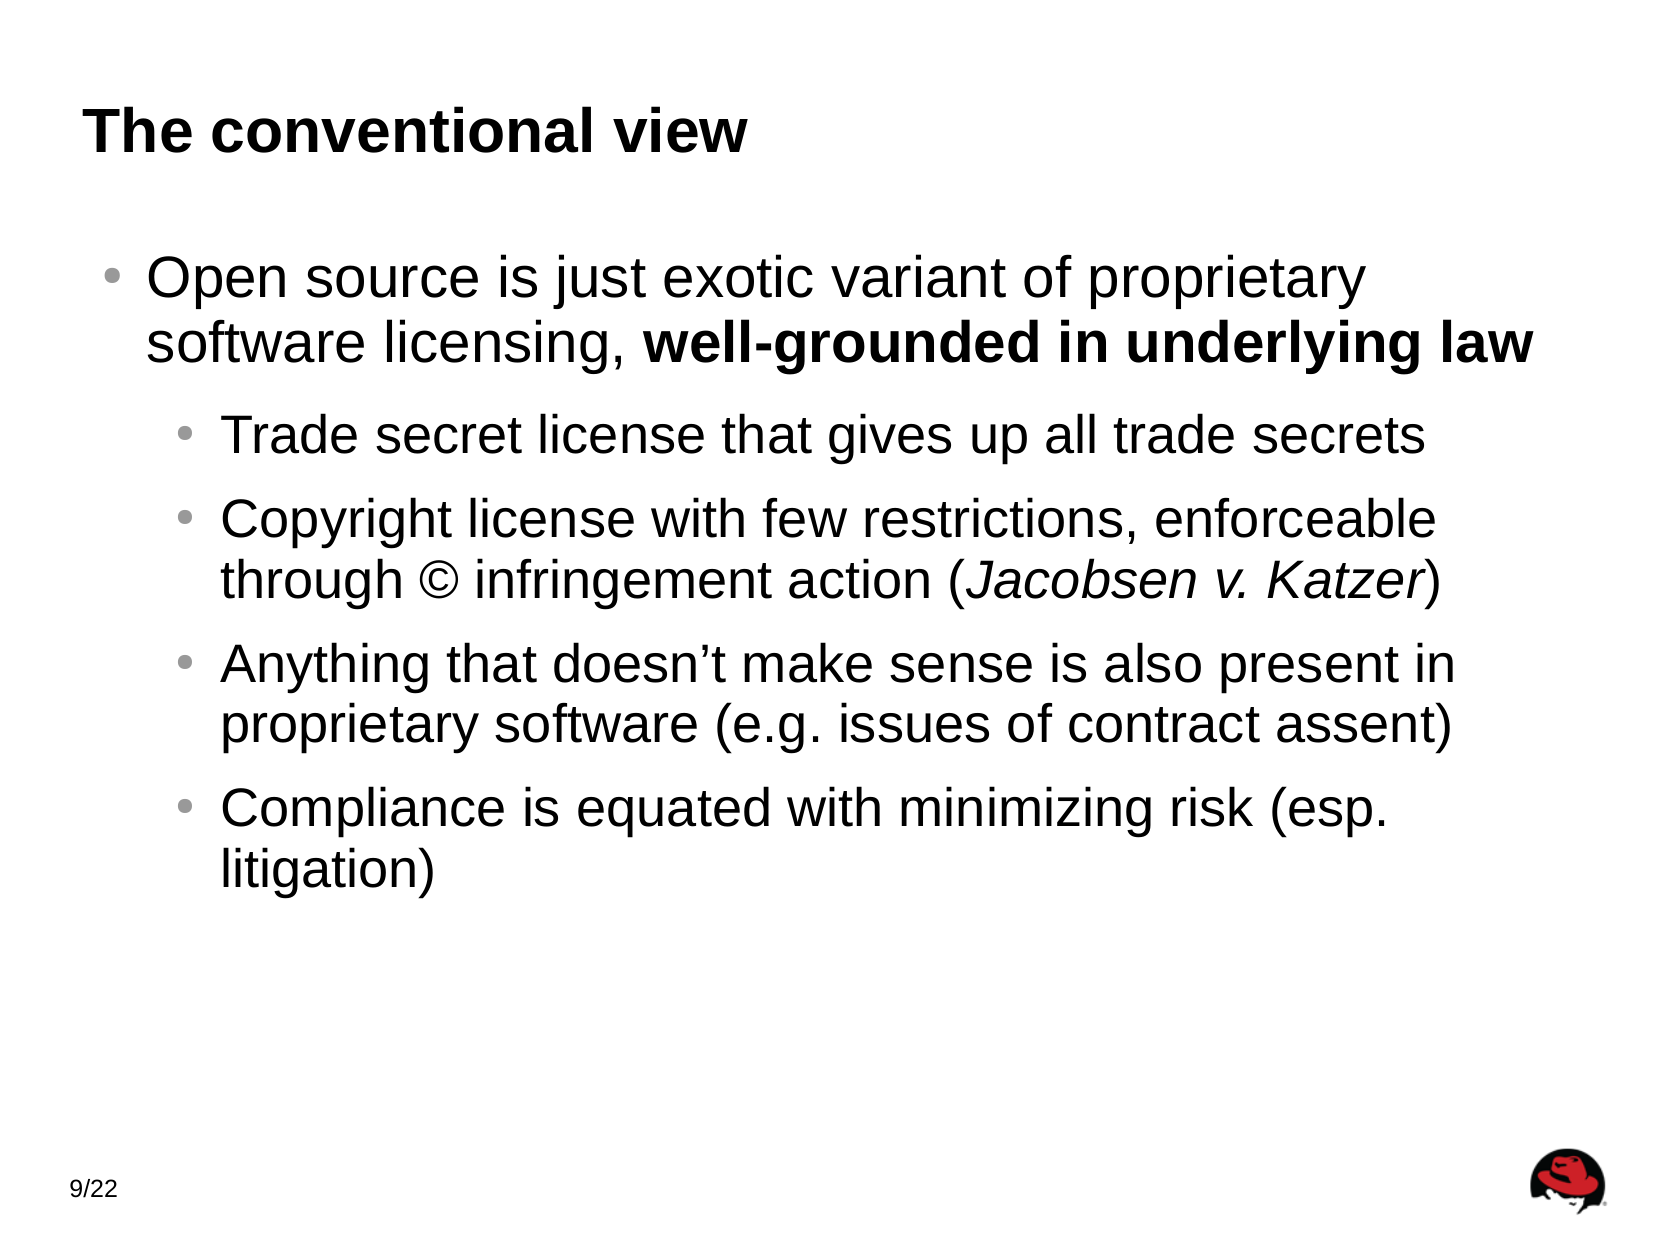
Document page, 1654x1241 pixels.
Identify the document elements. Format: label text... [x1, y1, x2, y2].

list Open source is just exotic variant of proprietary software licensing, well-grounded in underlying law Trade secret license that gives up all trade secrets Copyright license with few restrictions, enforceable through © infringement action (Jacobsen v. Katzer) Anything that doesn’t make sense is also present in proprietary software (e.g. issues of contract assent) Compliance is equated with minimizing risk (esp. litigation) [86, 244, 1576, 1024]
title The conventional view [82, 45, 1571, 218]
picture [1529, 1146, 1613, 1224]
